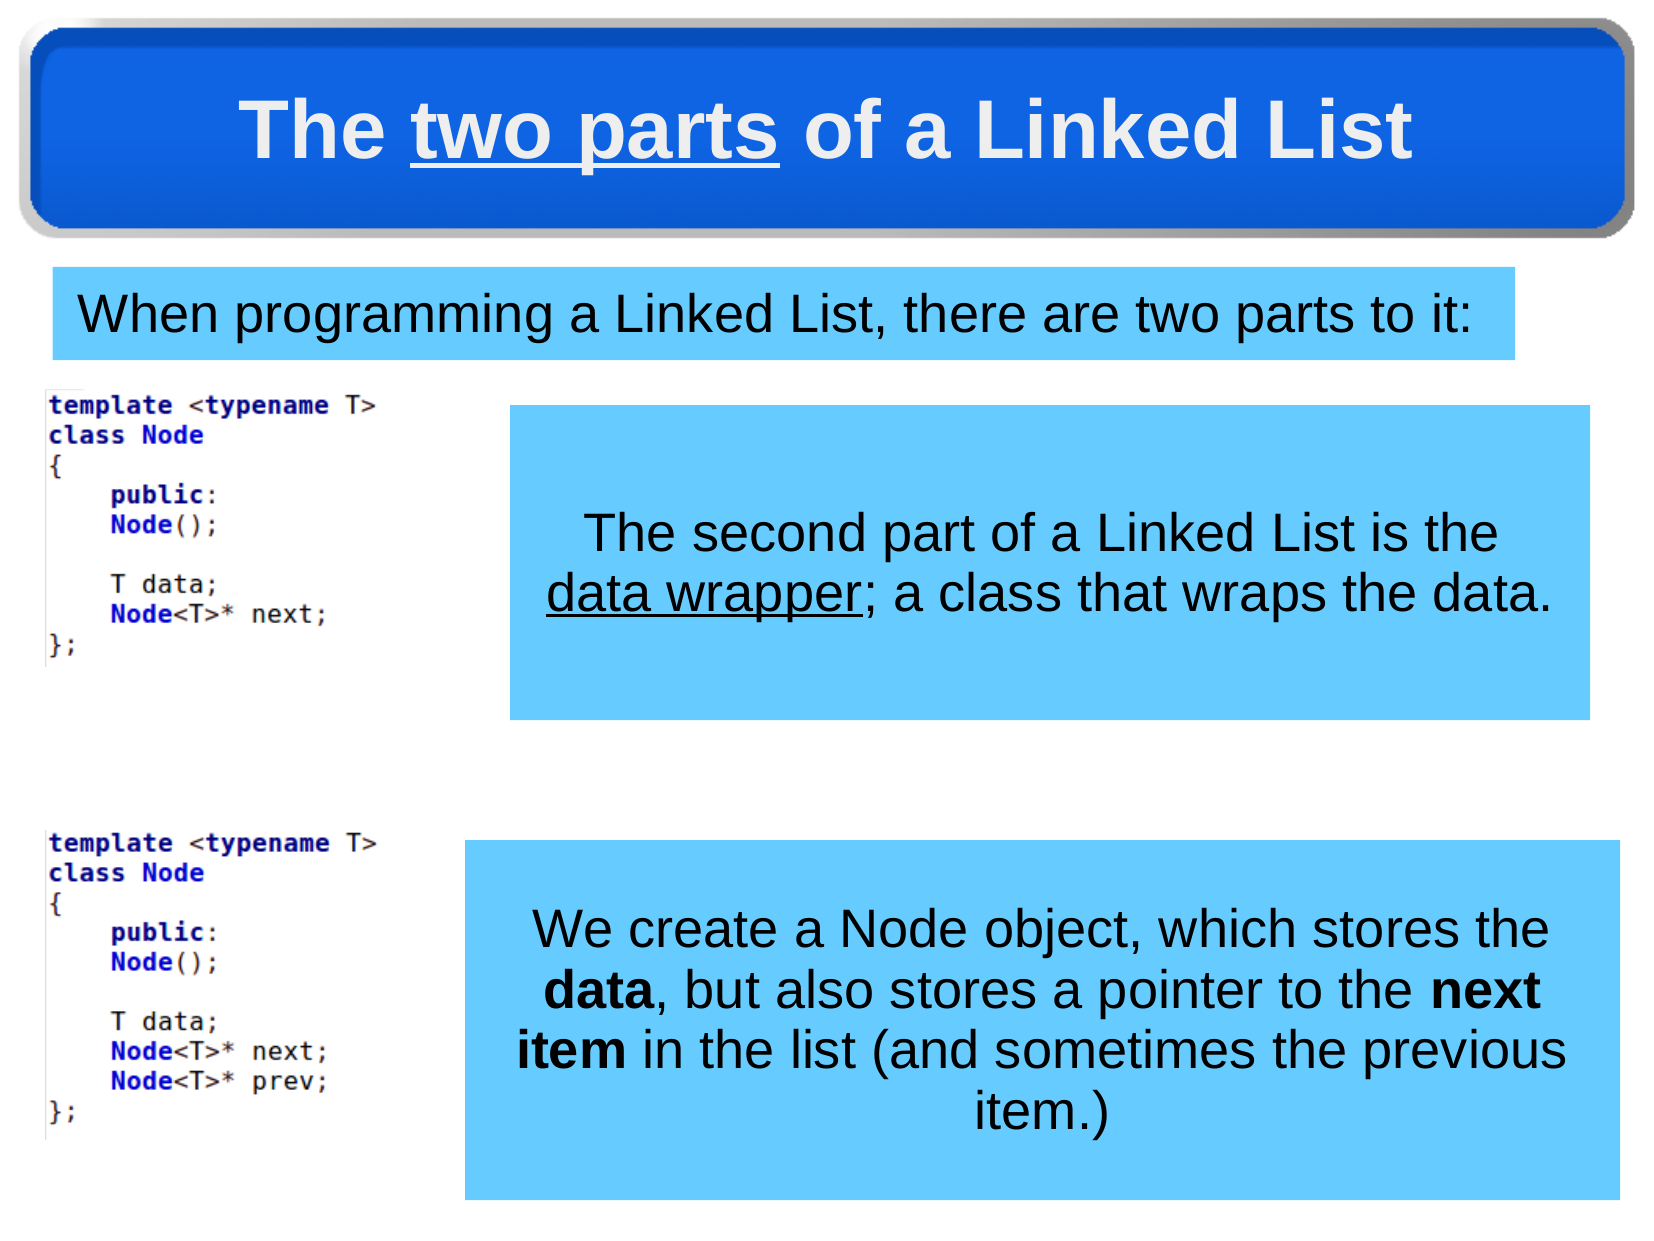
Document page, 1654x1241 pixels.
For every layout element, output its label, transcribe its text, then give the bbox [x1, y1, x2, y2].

text_box The second part of a Linked List is the data wrapper; a class that wraps the data. [510, 405, 1591, 721]
title The two parts of a Linked List [82, 49, 1571, 211]
text_box We create a Node object, which stores the data, but also stores a pointer to the next item in the list (and sometimes the previous item.) [465, 840, 1621, 1201]
picture [0, 0, 1654, 1241]
subtitle When programming a Linked List, there are two parts to it: [52, 266, 1516, 361]
